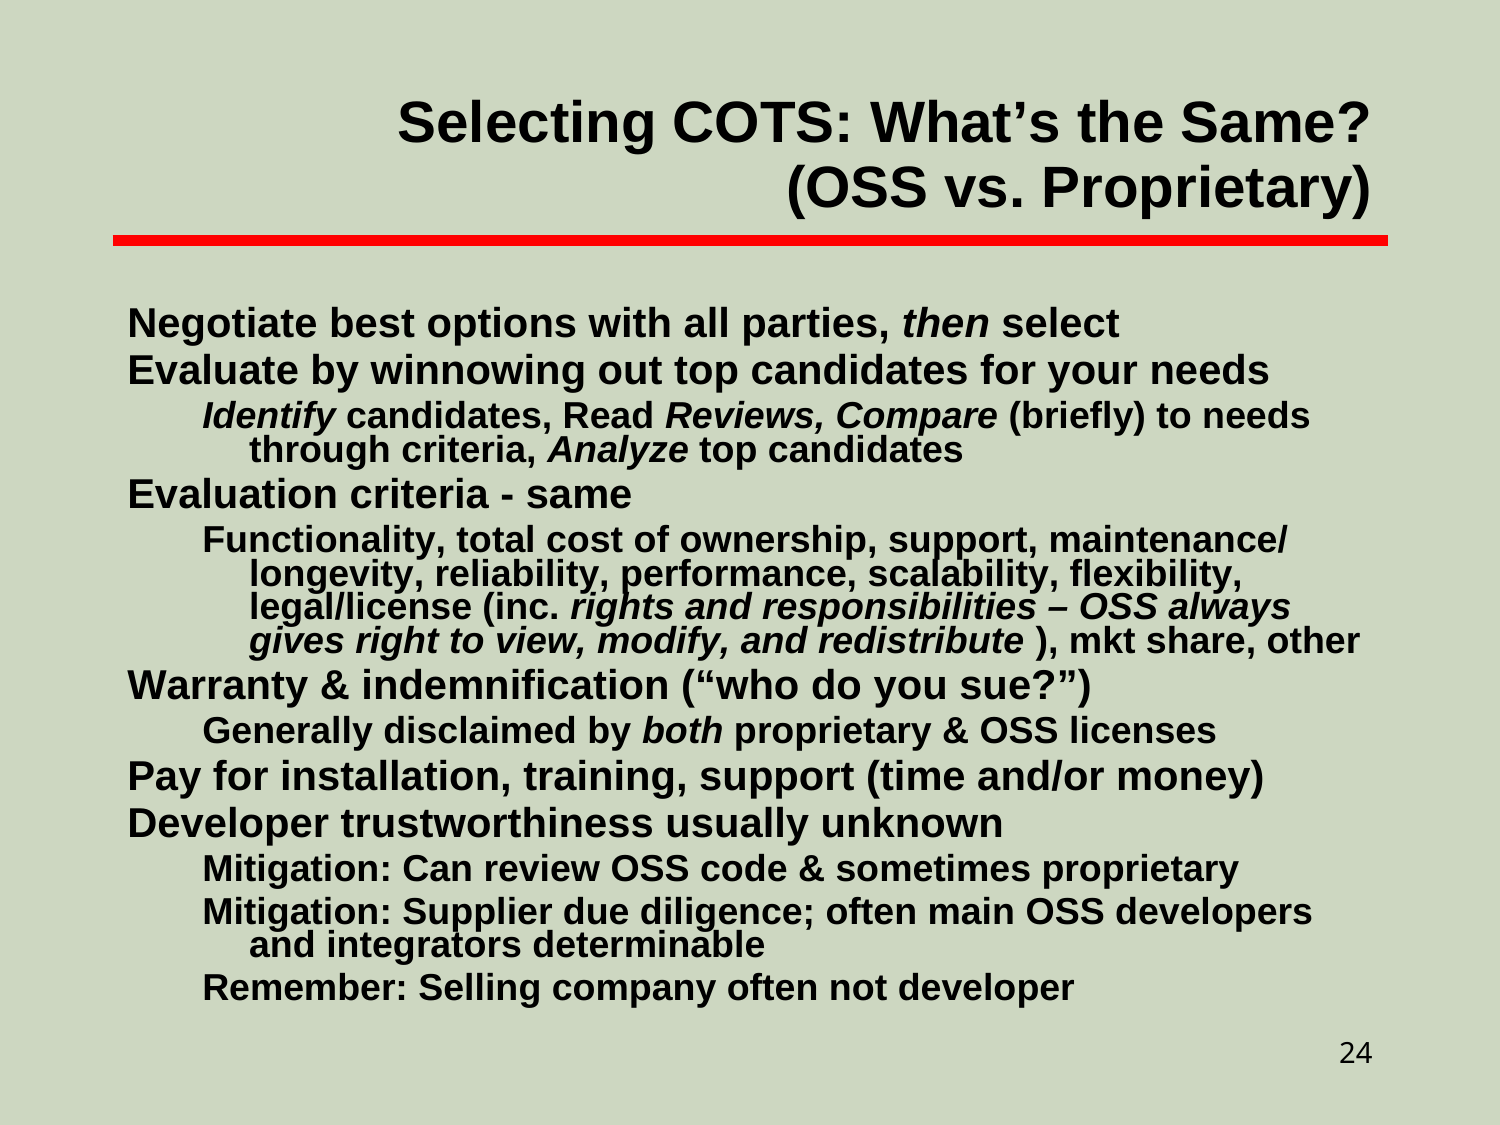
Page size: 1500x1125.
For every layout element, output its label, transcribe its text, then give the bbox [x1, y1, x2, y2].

list Negotiate best options with all parties, then select Evaluate by winnowing out top candidates for your needs Identify candidates, Read Reviews, Compare (briefly) to needs through criteria, Analyze top candidates Evaluation criteria - same Functionality, total cost of ownership, support, maintenance/ longevity, reliability, performance, scalability, flexibility, legal/license (inc. rights and responsibilities – OSS always gives right to view, modify, and redistribute ), mkt share, other Warranty & indemnification (“who do you sue?”) Generally disclaimed by both proprietary & OSS licenses Pay for installation, training, support (time and/or money) Developer trustworthiness usually unknown Mitigation: Can review OSS code & sometimes proprietary Mitigation: Supplier due diligence; often main OSS developers and integrators determinable Remember: Selling company often not developer [112, 299, 1388, 1077]
title Selecting COTS: What’s the Same? (OSS vs. Proprietary) [337, 81, 1388, 228]
